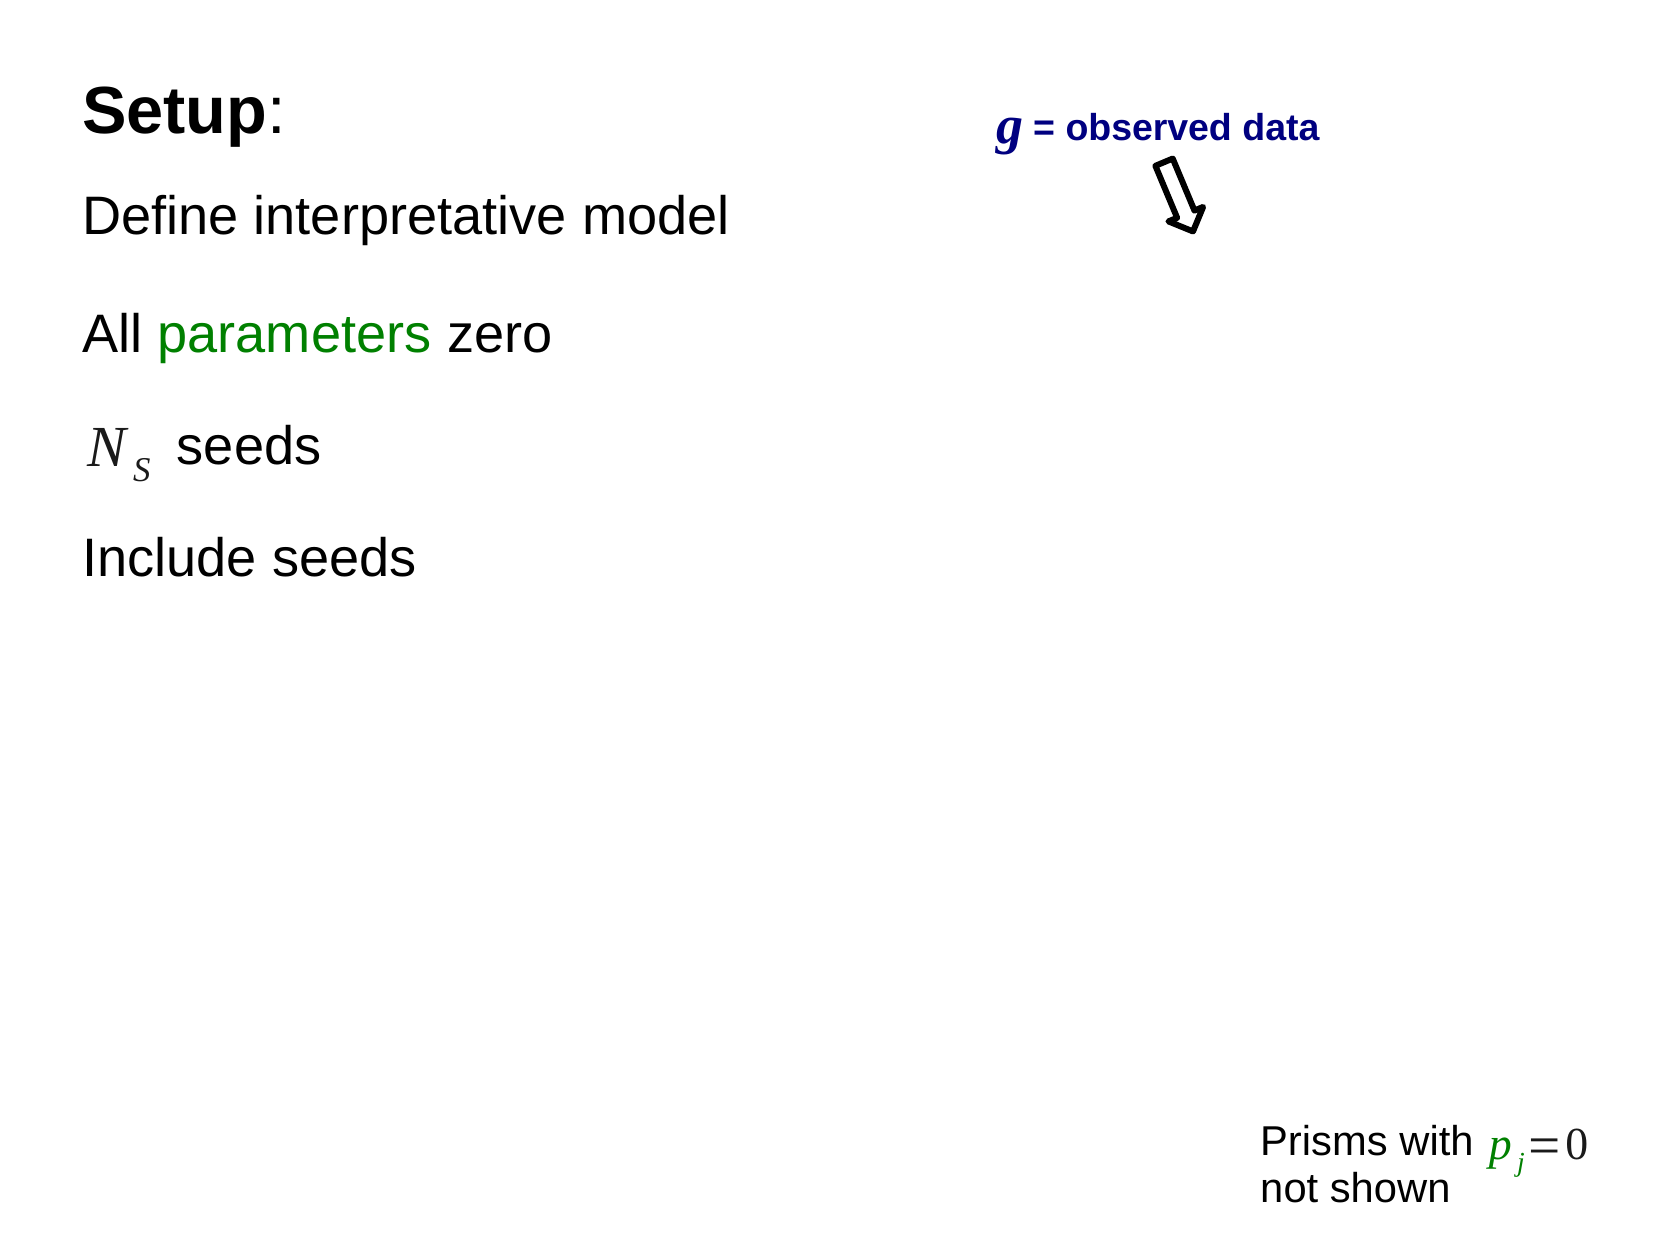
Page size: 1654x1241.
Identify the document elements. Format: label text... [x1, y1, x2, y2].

chart [76, 413, 157, 492]
picture [1173, 197, 1196, 226]
text_box Include seeds [67, 520, 433, 603]
text_box All parameters zero [67, 295, 568, 379]
text_box seeds [161, 408, 337, 491]
text_box Define interpretative model [67, 177, 745, 260]
text_box [1237, 1087, 1613, 1241]
text_box Setup: [67, 65, 301, 167]
text_box Prisms with not shown [1245, 1110, 1501, 1230]
picture [553, 197, 1648, 1235]
chart [1476, 1117, 1595, 1179]
chart [985, 92, 1030, 162]
text_box = observed data [1018, 98, 1336, 162]
